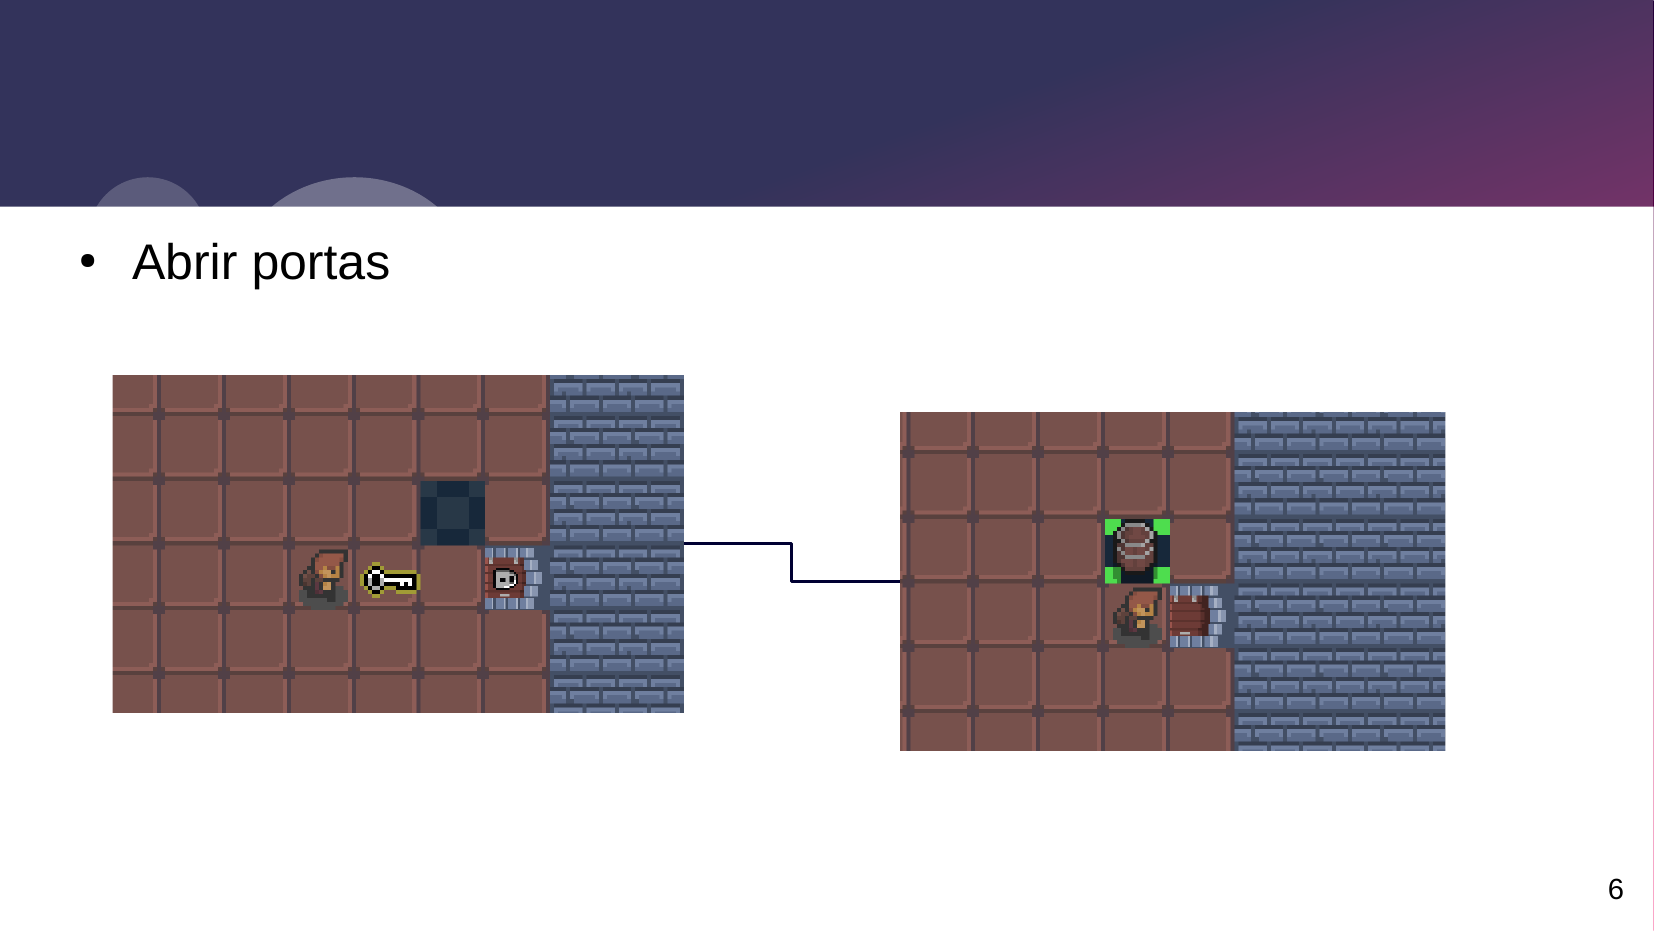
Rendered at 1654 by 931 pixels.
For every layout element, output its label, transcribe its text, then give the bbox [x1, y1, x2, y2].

picture [112, 375, 684, 713]
picture [900, 412, 1446, 751]
list Abrir portas [61, 234, 1538, 826]
